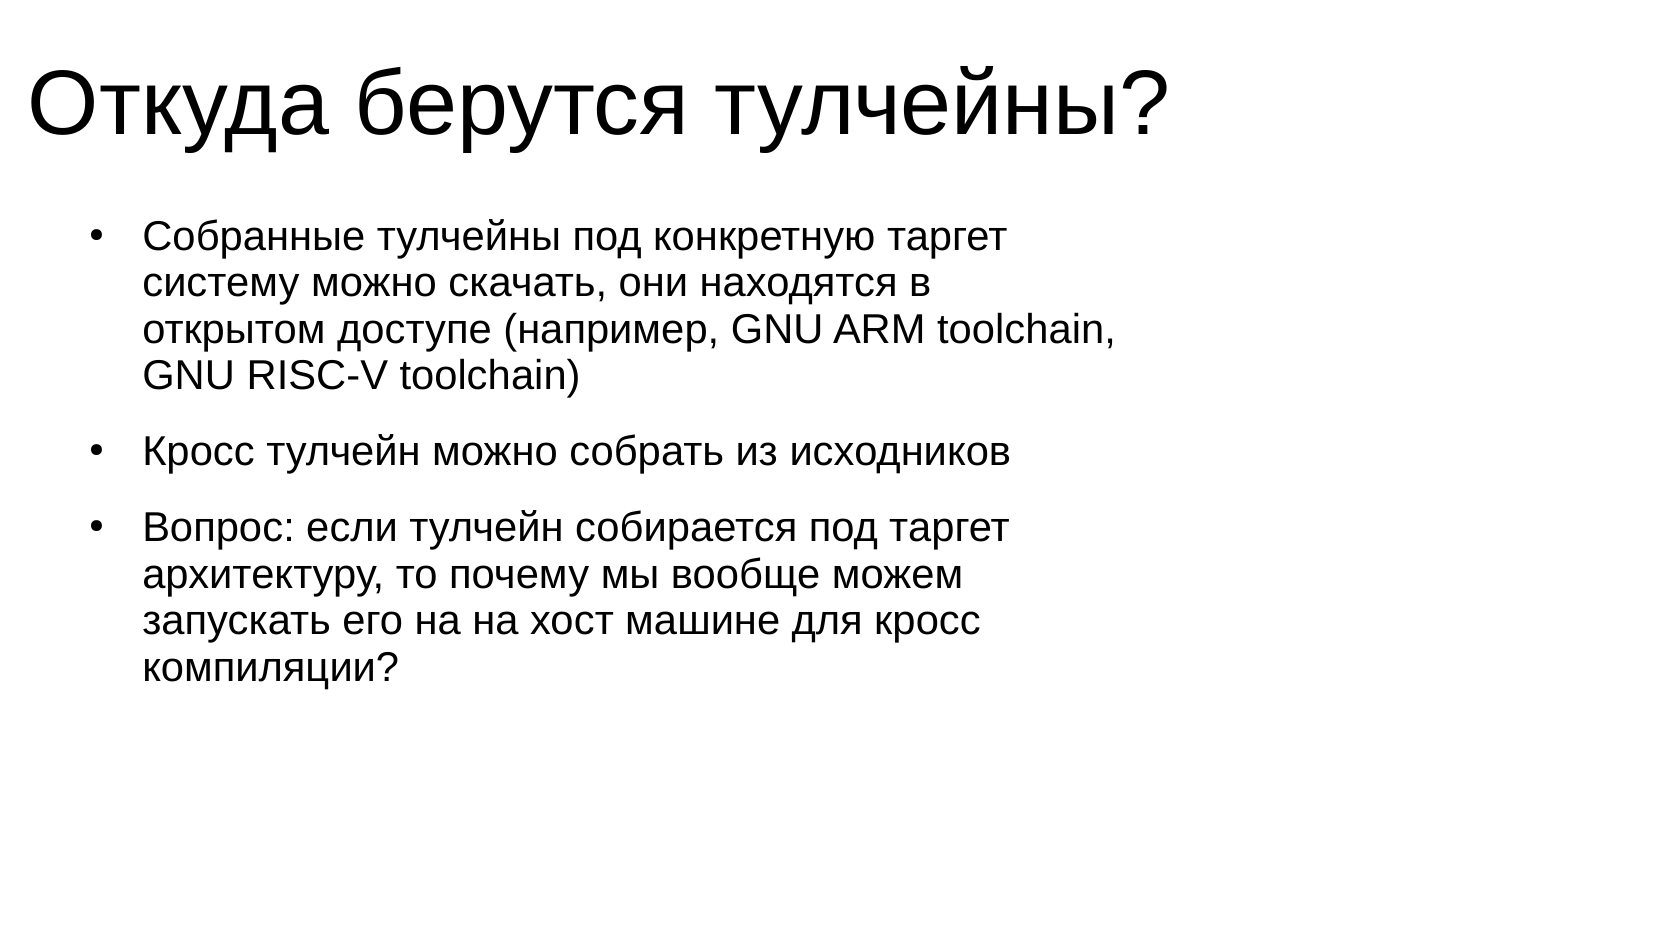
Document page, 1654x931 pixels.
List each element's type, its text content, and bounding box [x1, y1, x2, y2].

title Откуда берутся тулчейны? [27, 25, 1517, 181]
list Собранные тулчейны под конкретную таргет систему можно скачать, они находятся в открытом доступе (например, GNU ARM toolchain, GNU RISC-V toolchain) Кросс тулчейн можно собрать из исходников Вопрос: если тулчейн собирается под таргет архитектуру, то почему мы вообще можем запускать его на на хост машине для кросс компиляции? [71, 212, 1118, 752]
